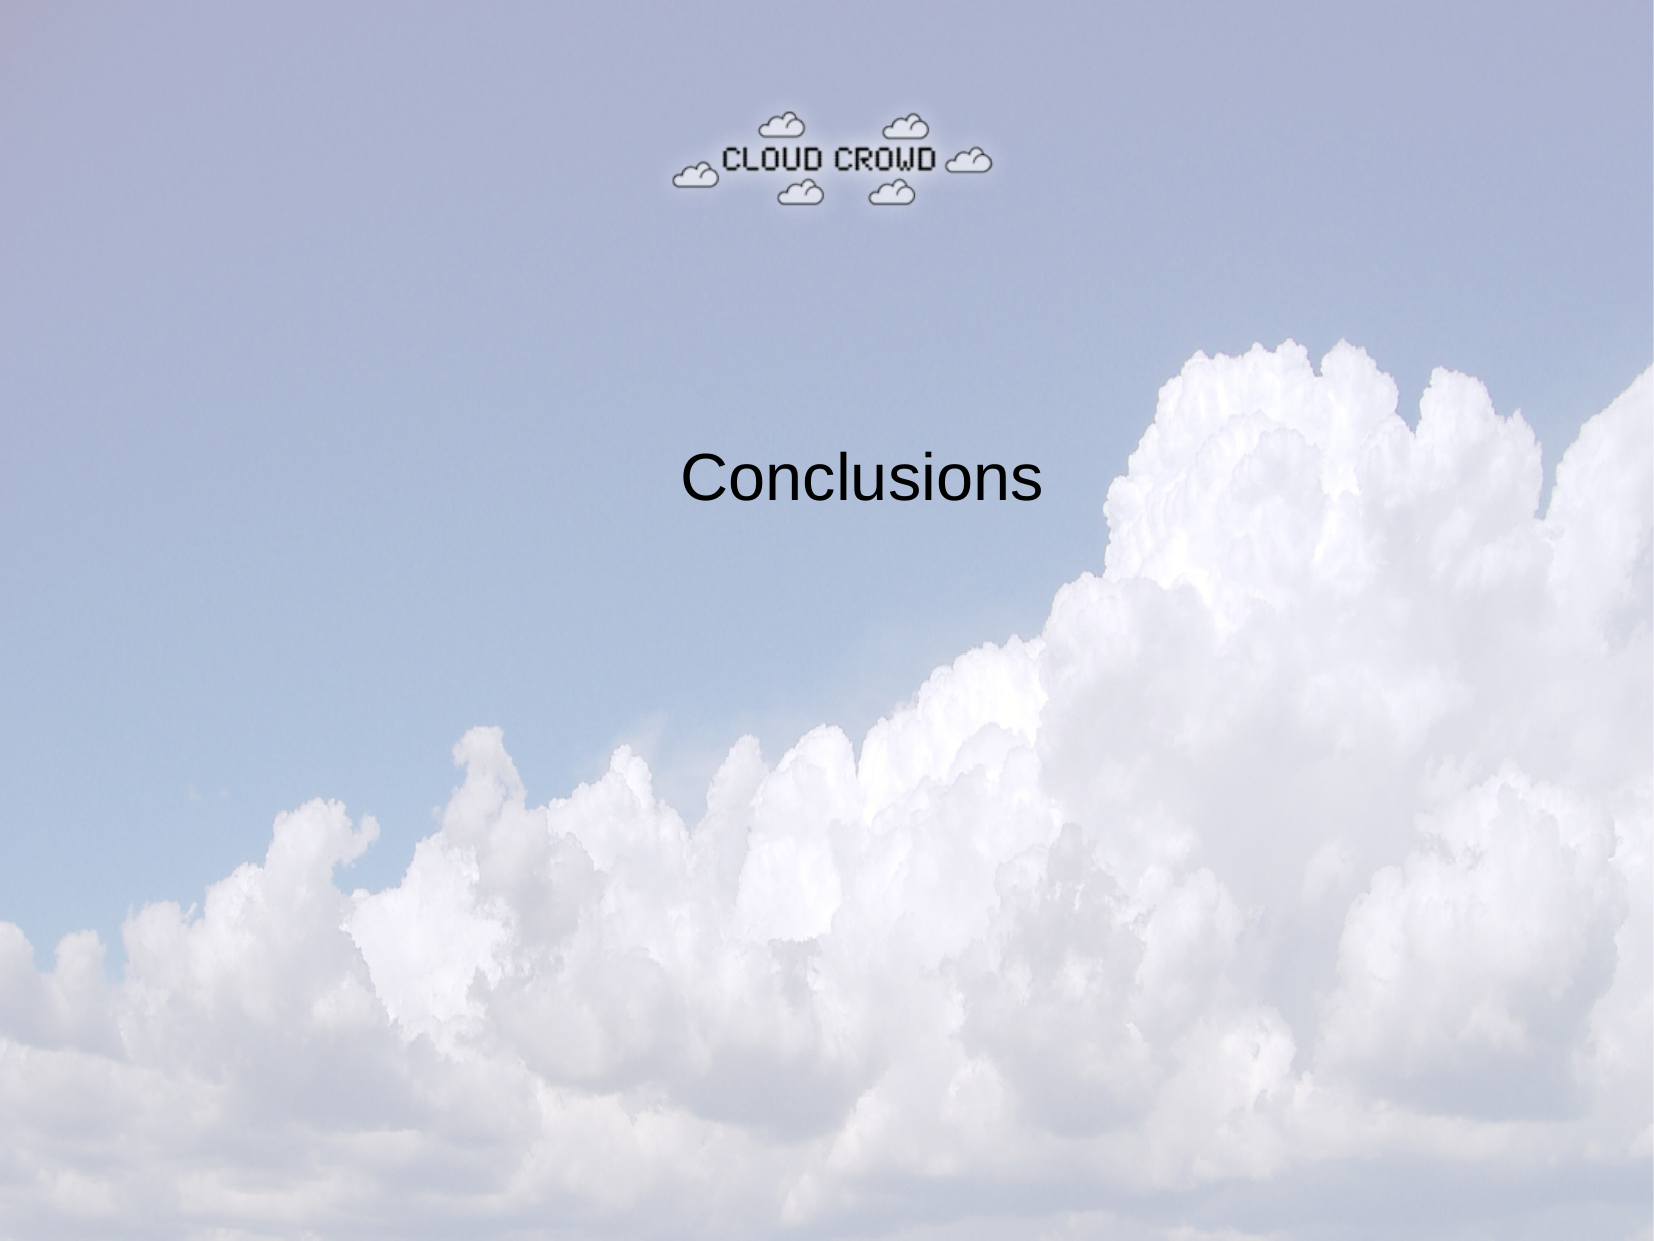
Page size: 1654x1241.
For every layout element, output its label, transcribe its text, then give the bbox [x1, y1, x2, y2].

picture [0, 0, 1654, 1241]
list Conclusions [82, 290, 1571, 1109]
